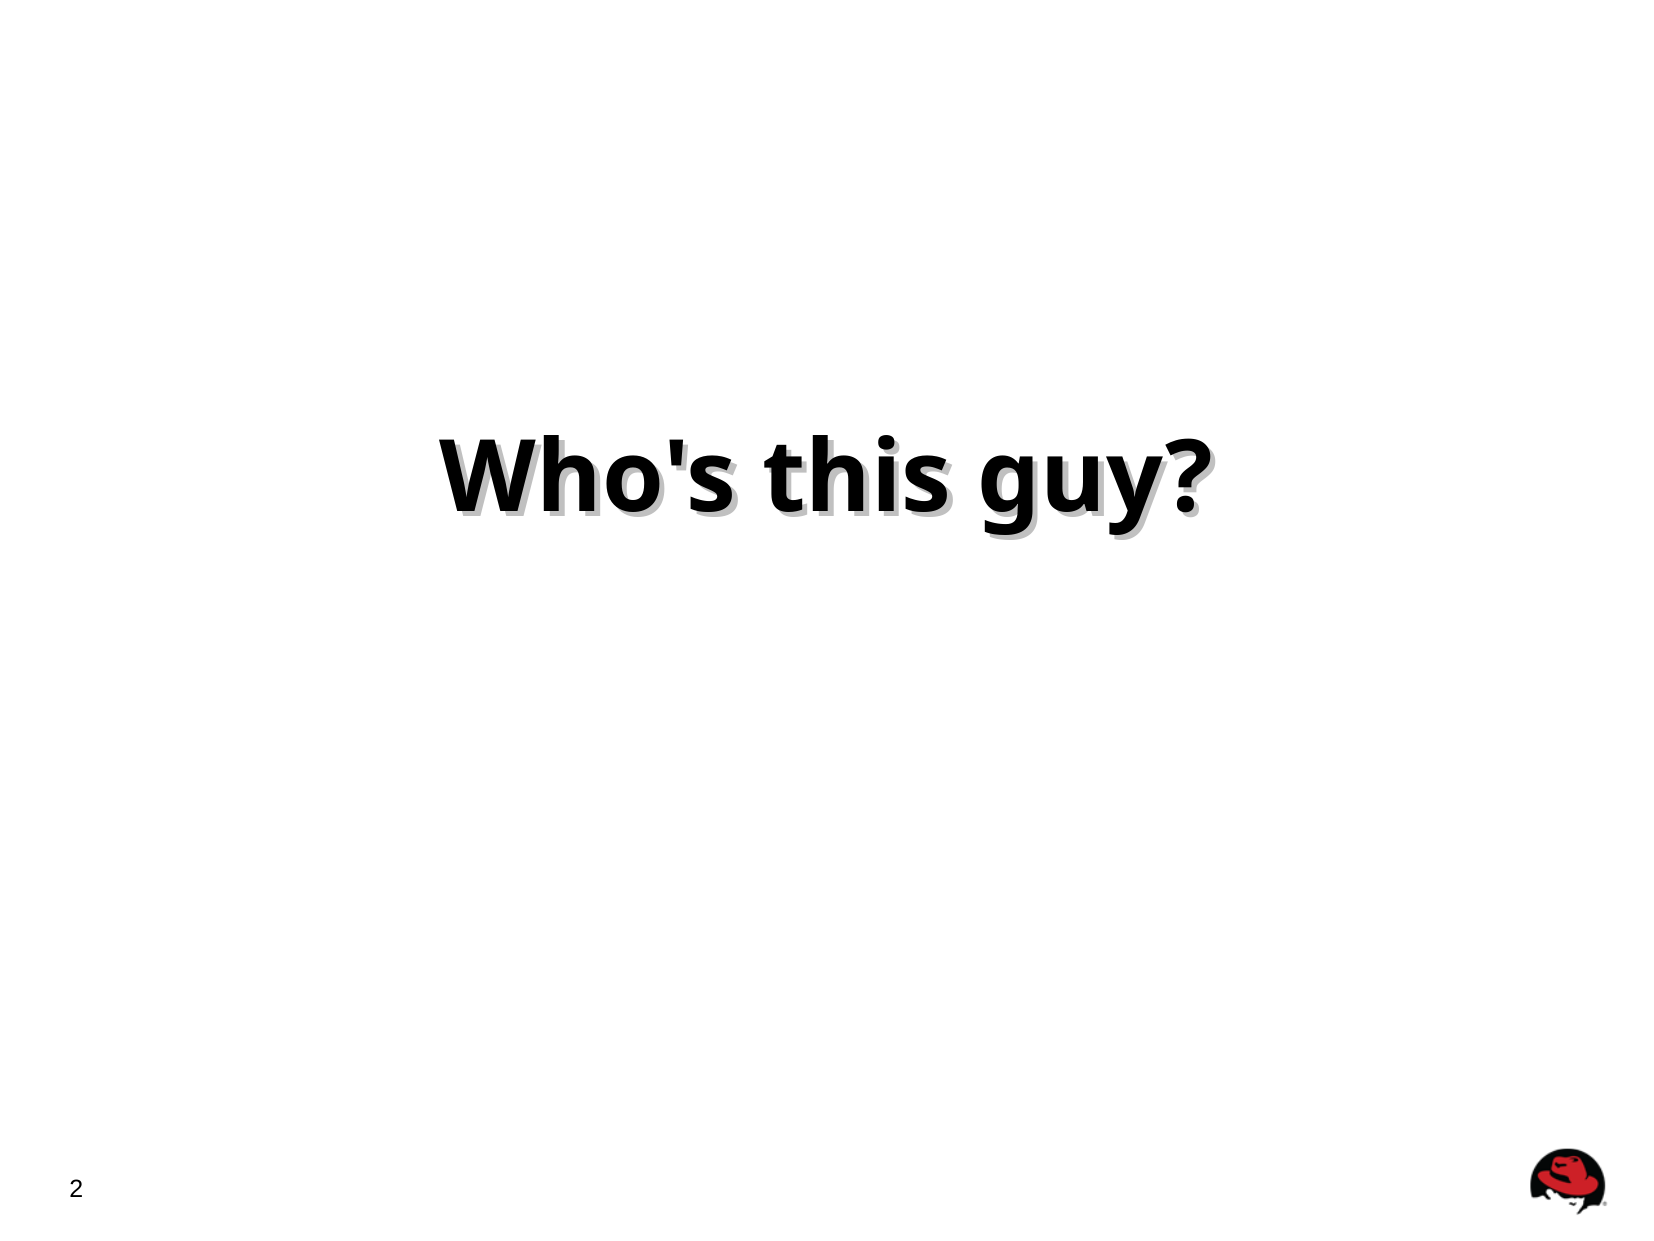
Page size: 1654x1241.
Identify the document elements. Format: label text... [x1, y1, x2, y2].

picture [1529, 1146, 1613, 1224]
subtitle Who's this guy? [82, 37, 1571, 1039]
